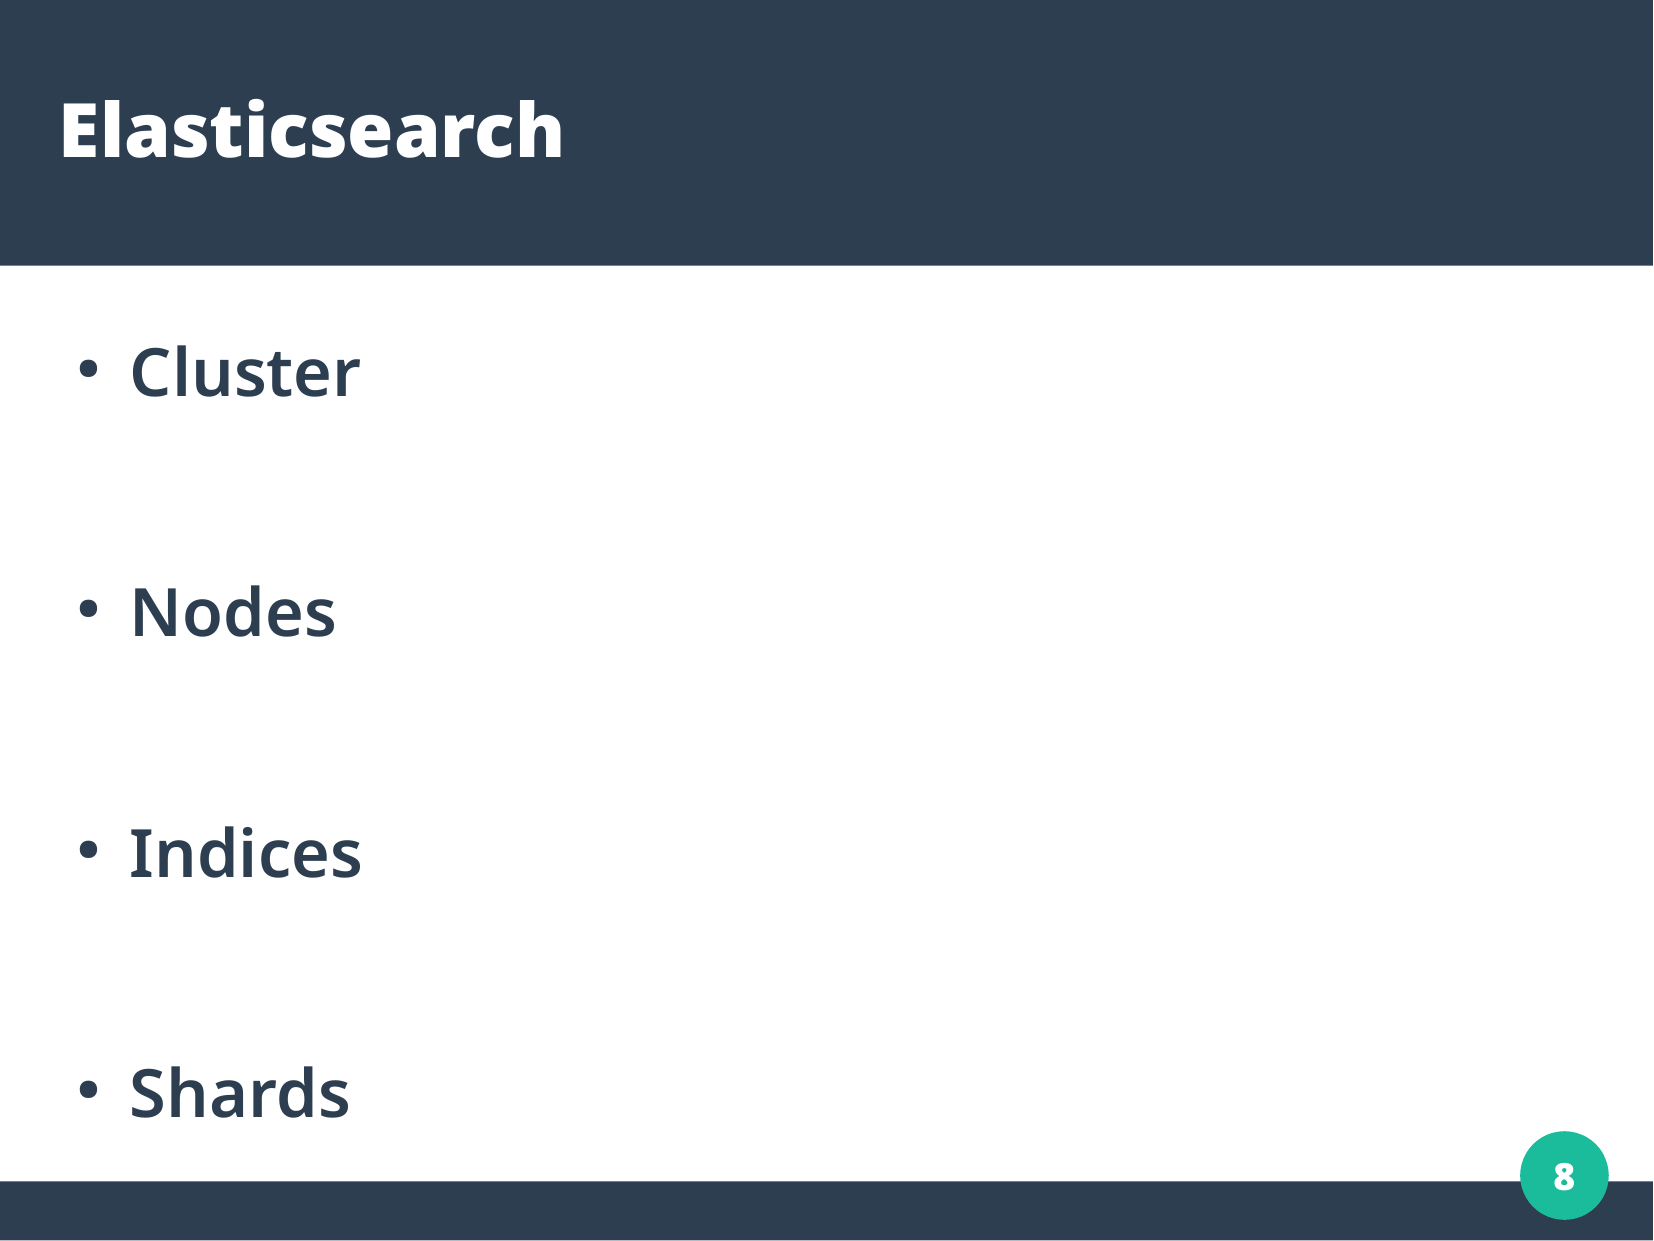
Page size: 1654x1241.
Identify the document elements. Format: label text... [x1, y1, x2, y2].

title Elasticsearch [58, 49, 1594, 207]
list Cluster Nodes Indices Shards [58, 324, 1594, 1152]
